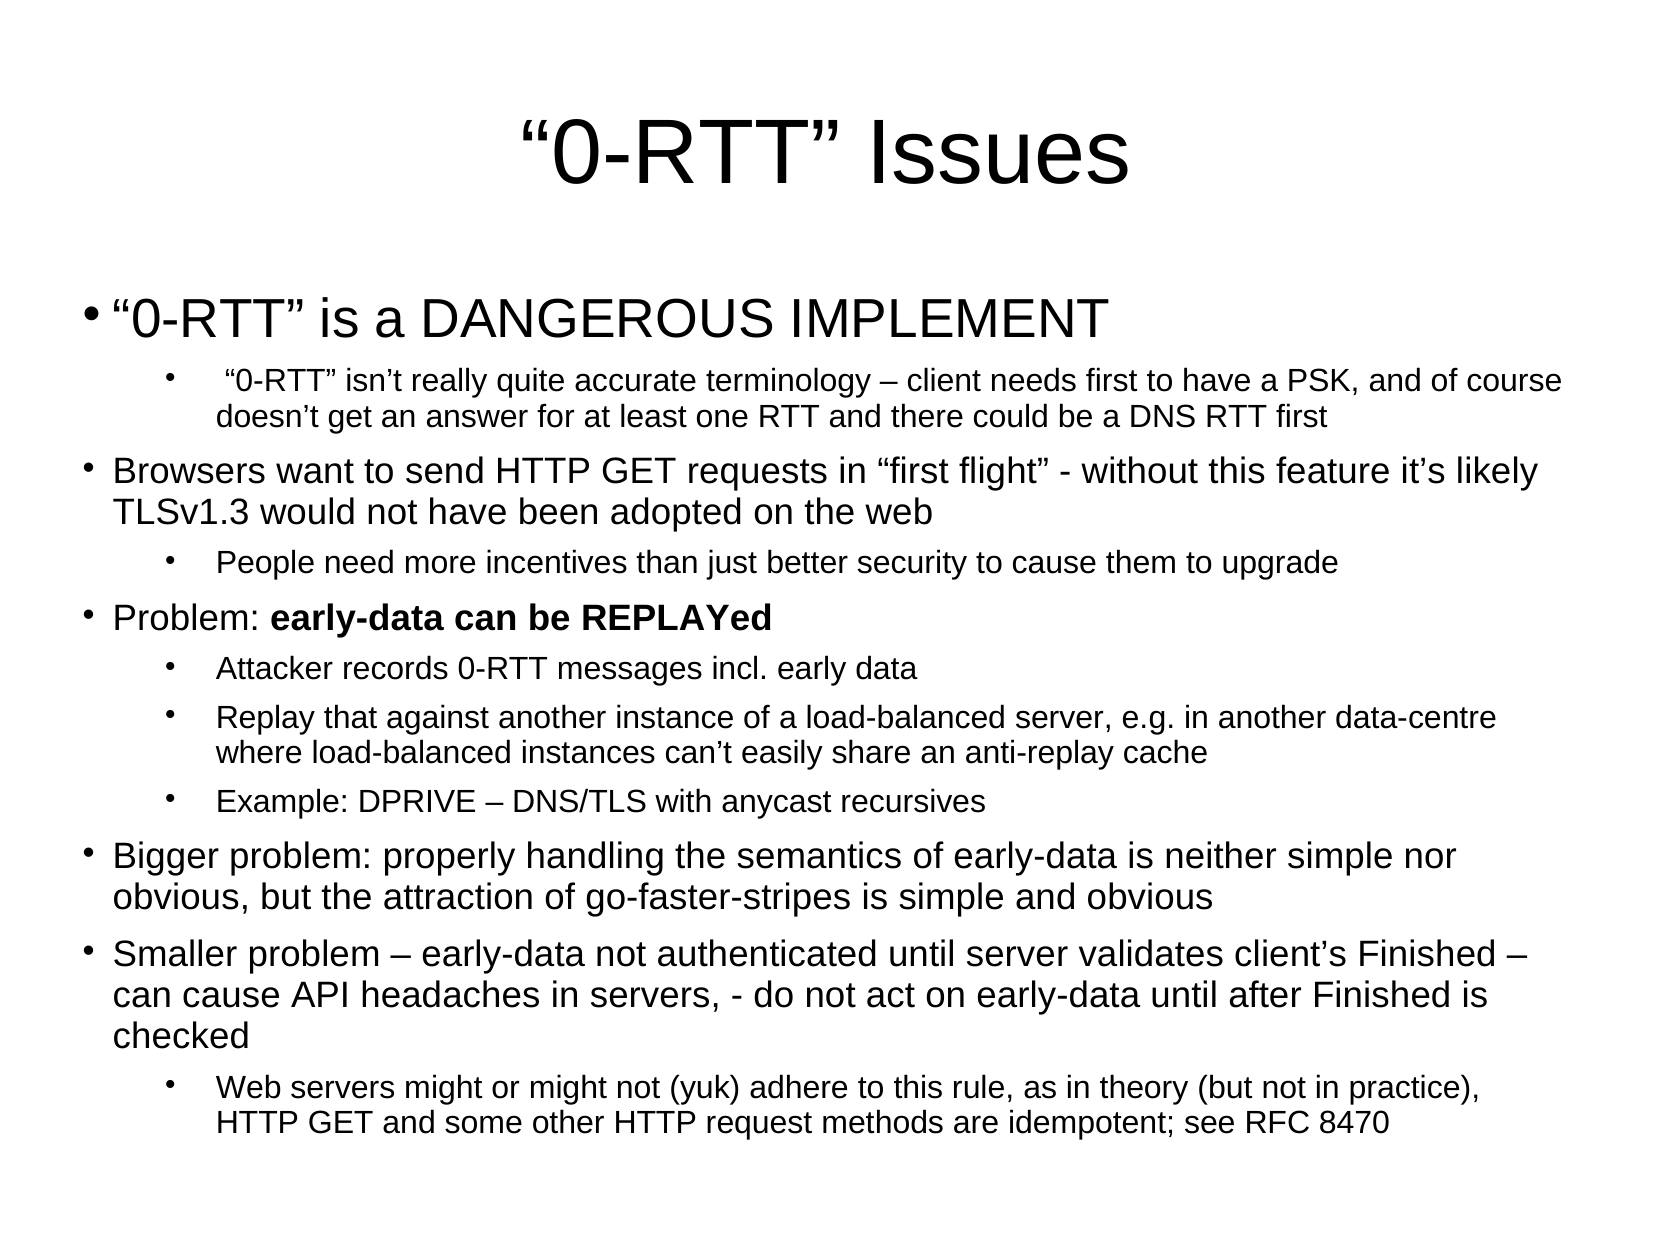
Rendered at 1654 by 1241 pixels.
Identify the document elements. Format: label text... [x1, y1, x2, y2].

title “0-RTT” Issues [82, 49, 1571, 257]
list “0-RTT” is a DANGEROUS IMPLEMENT “0-RTT” isn’t really quite accurate terminology – client needs first to have a PSK, and of course doesn’t get an answer for at least one RTT and there could be a DNS RTT first Browsers want to send HTTP GET requests in “first flight” - without this feature it’s likely TLSv1.3 would not have been adopted on the web People need more incentives than just better security to cause them to upgrade Problem: early-data can be REPLAYed Attacker records 0-RTT messages incl. early data Replay that against another instance of a load-balanced server, e.g. in another data-centre where load-balanced instances can’t easily share an anti-replay cache Example: DPRIVE – DNS/TLS with anycast recursives Bigger problem: properly handling the semantics of early-data is neither simple nor obvious, but the attraction of go-faster-stripes is simple and obvious Smaller problem – early-data not authenticated until server validates client’s Finished – can cause API headaches in servers, - do not act on early-data until after Finished is checked Web servers might or might not (yuk) adhere to this rule, as in theory (but not in practice), HTTP GET and some other HTTP request methods are idempotent; see RFC 8470 [82, 284, 1571, 1152]
